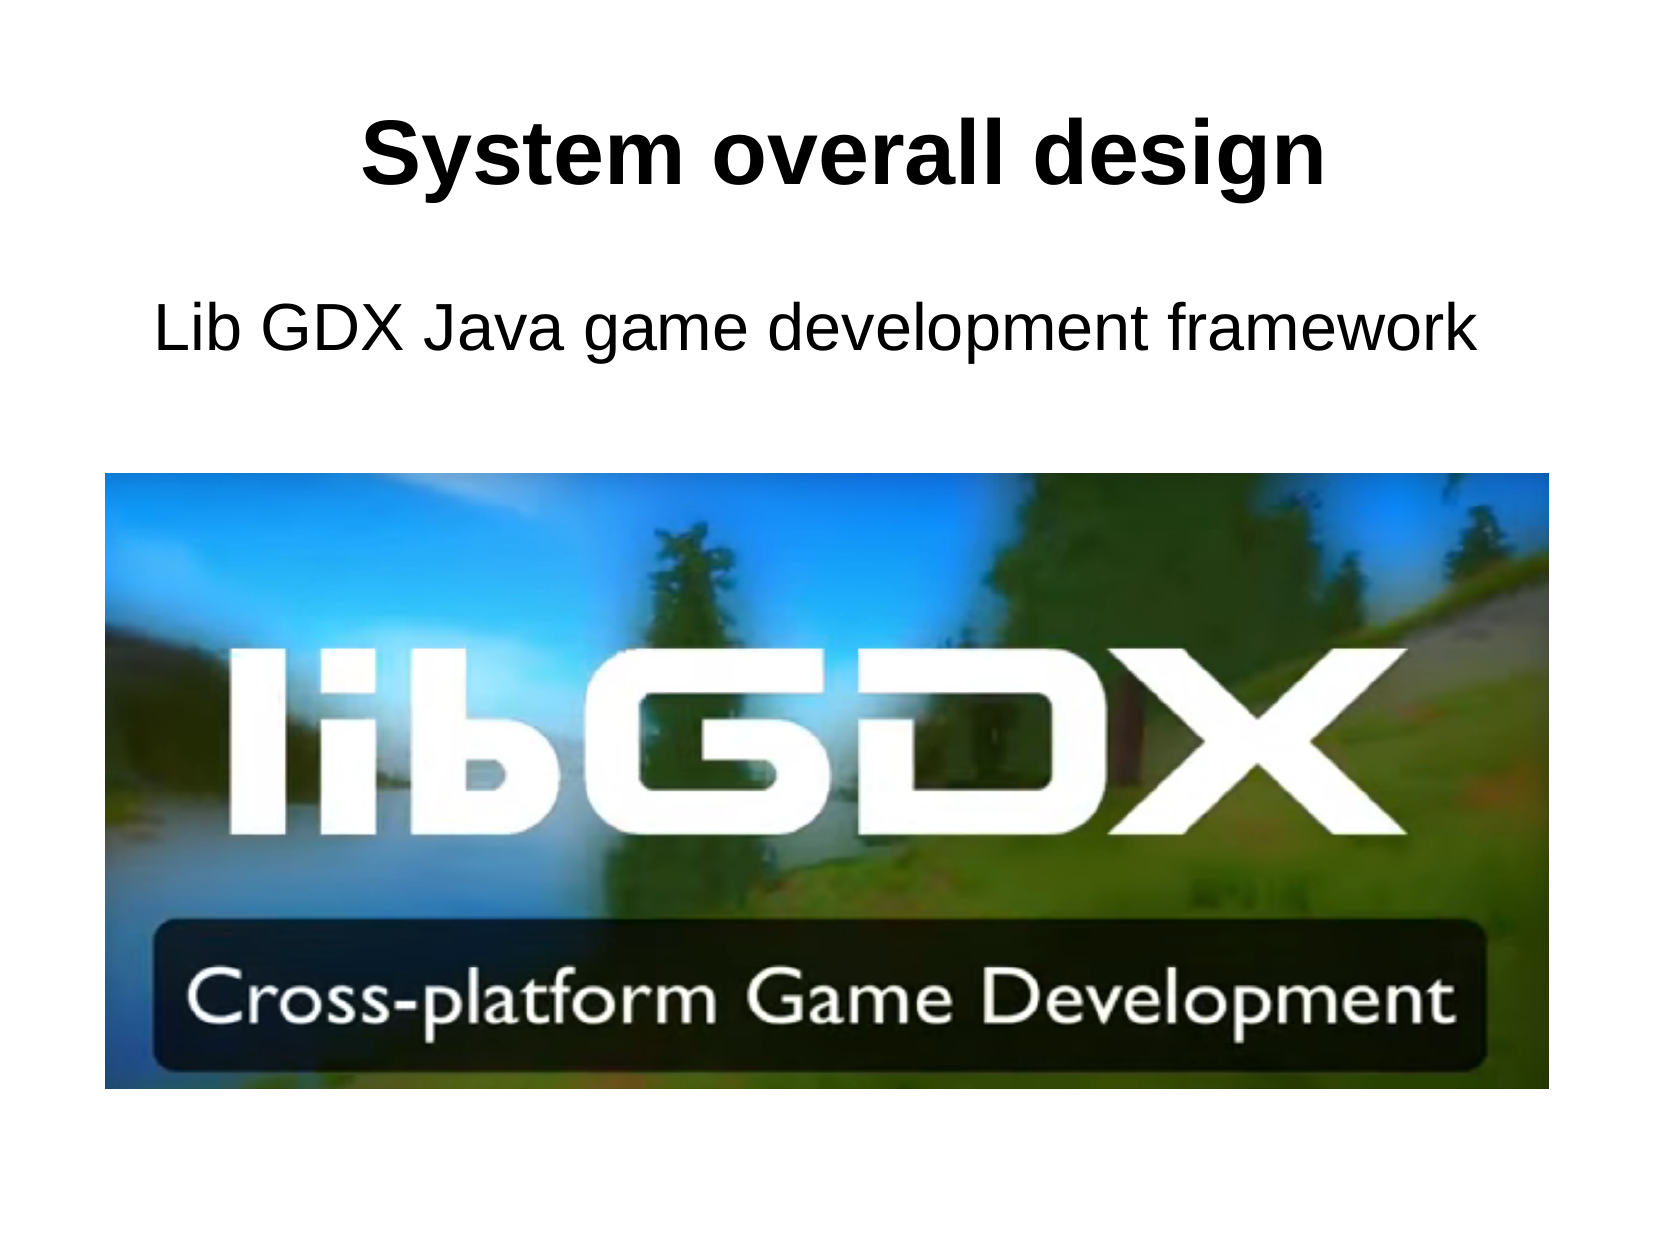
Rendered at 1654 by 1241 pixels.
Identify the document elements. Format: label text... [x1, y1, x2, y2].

list Lib GDX Java game development framework [82, 290, 1571, 1010]
title System overall design [82, 49, 1571, 257]
picture [105, 473, 1549, 1089]
